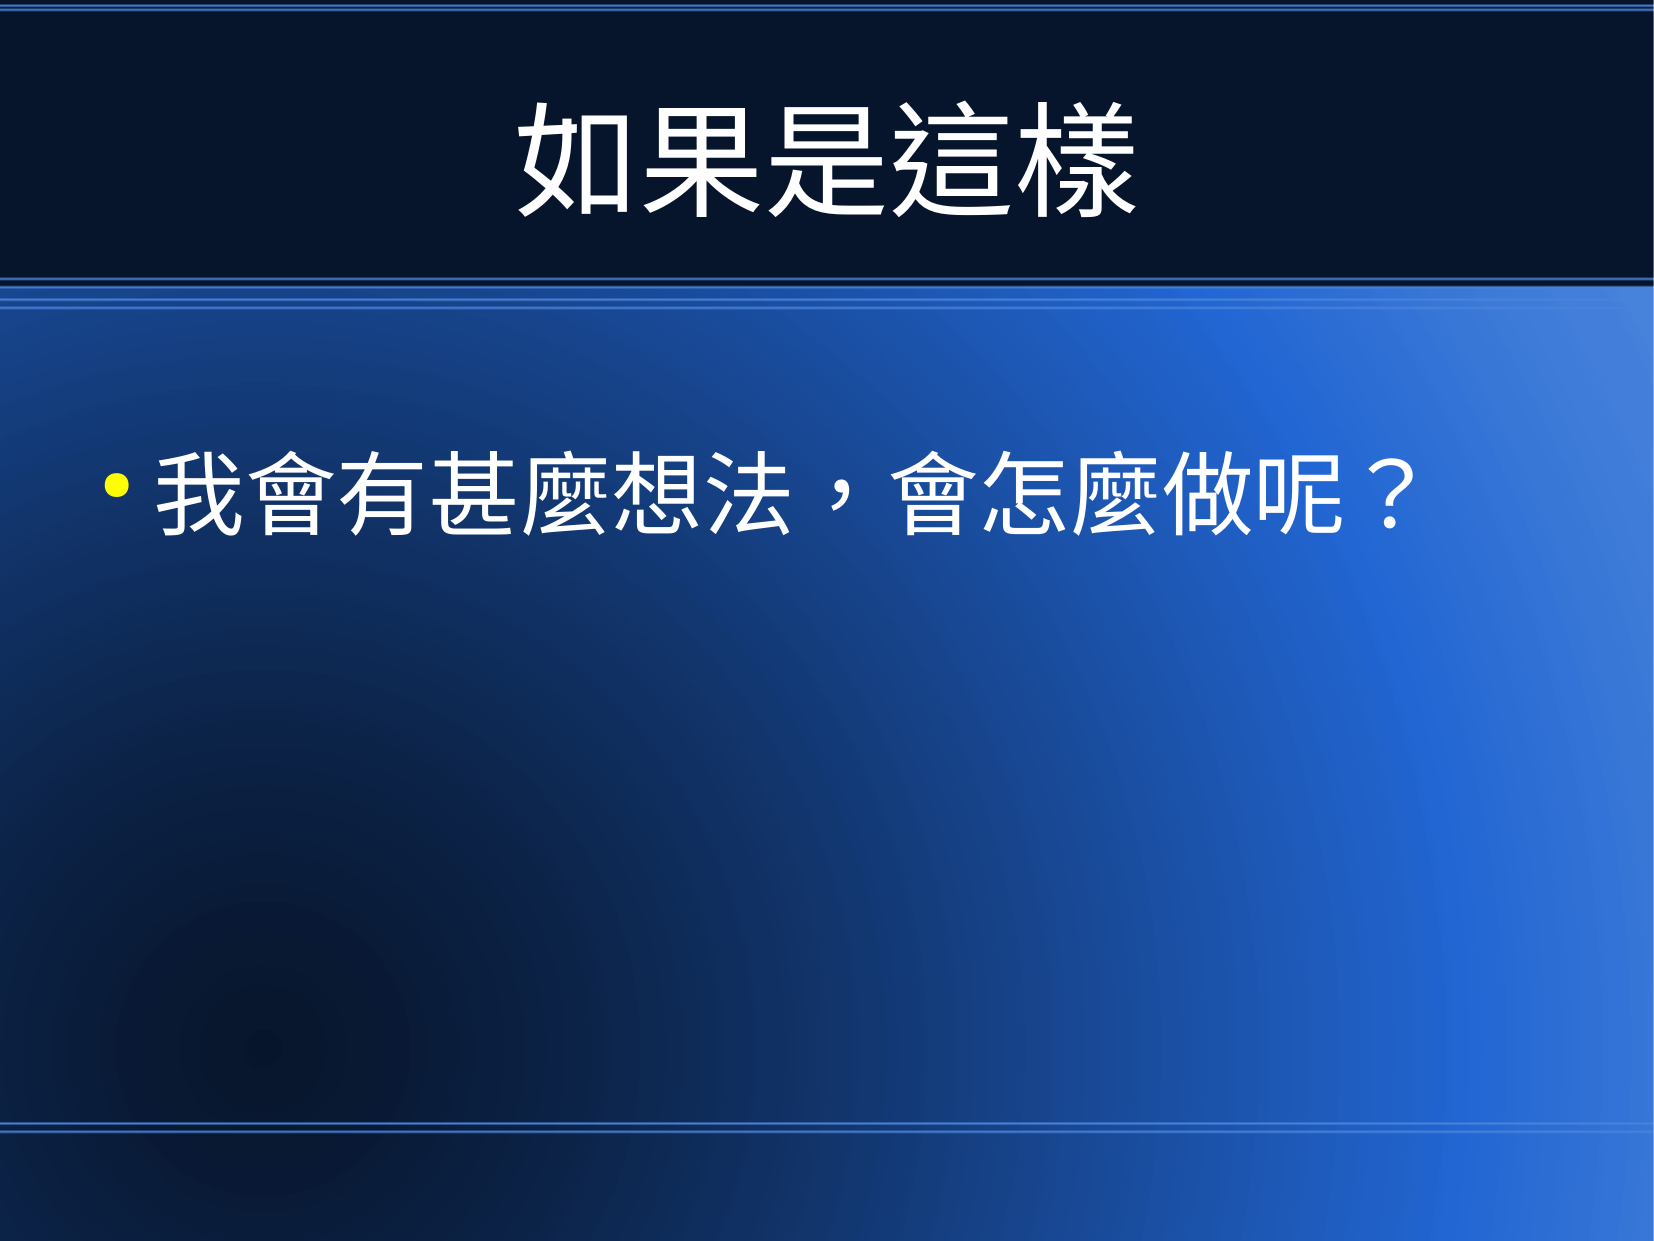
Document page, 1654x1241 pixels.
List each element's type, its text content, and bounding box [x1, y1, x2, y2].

title 如果是這樣 [82, 49, 1571, 257]
list 我會有甚麼想法，會怎麼做呢？ [82, 355, 1571, 1241]
picture [0, 0, 1654, 1241]
